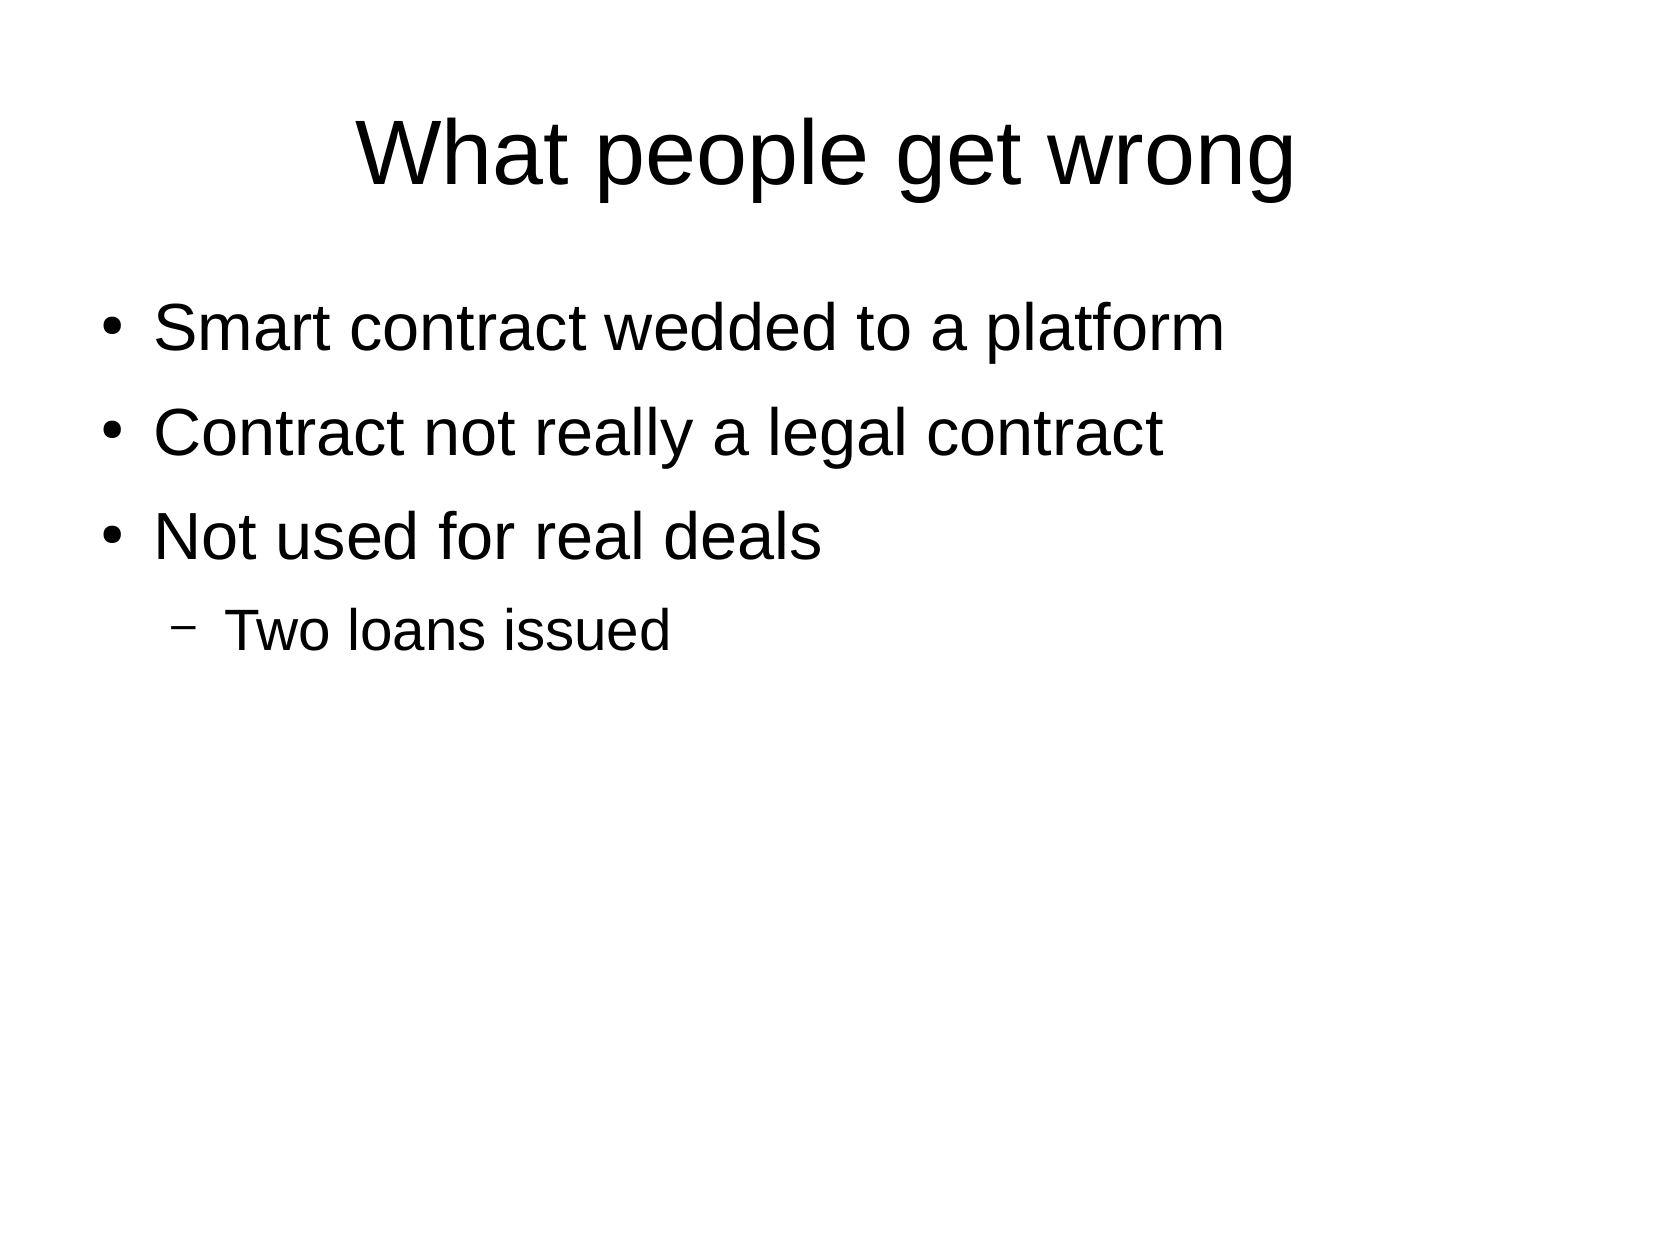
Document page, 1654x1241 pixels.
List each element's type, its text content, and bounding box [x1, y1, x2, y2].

title What people get wrong [82, 49, 1571, 257]
list Smart contract wedded to a platform Contract not really a legal contract Not used for real deals Two loans issued [82, 290, 1571, 1010]
